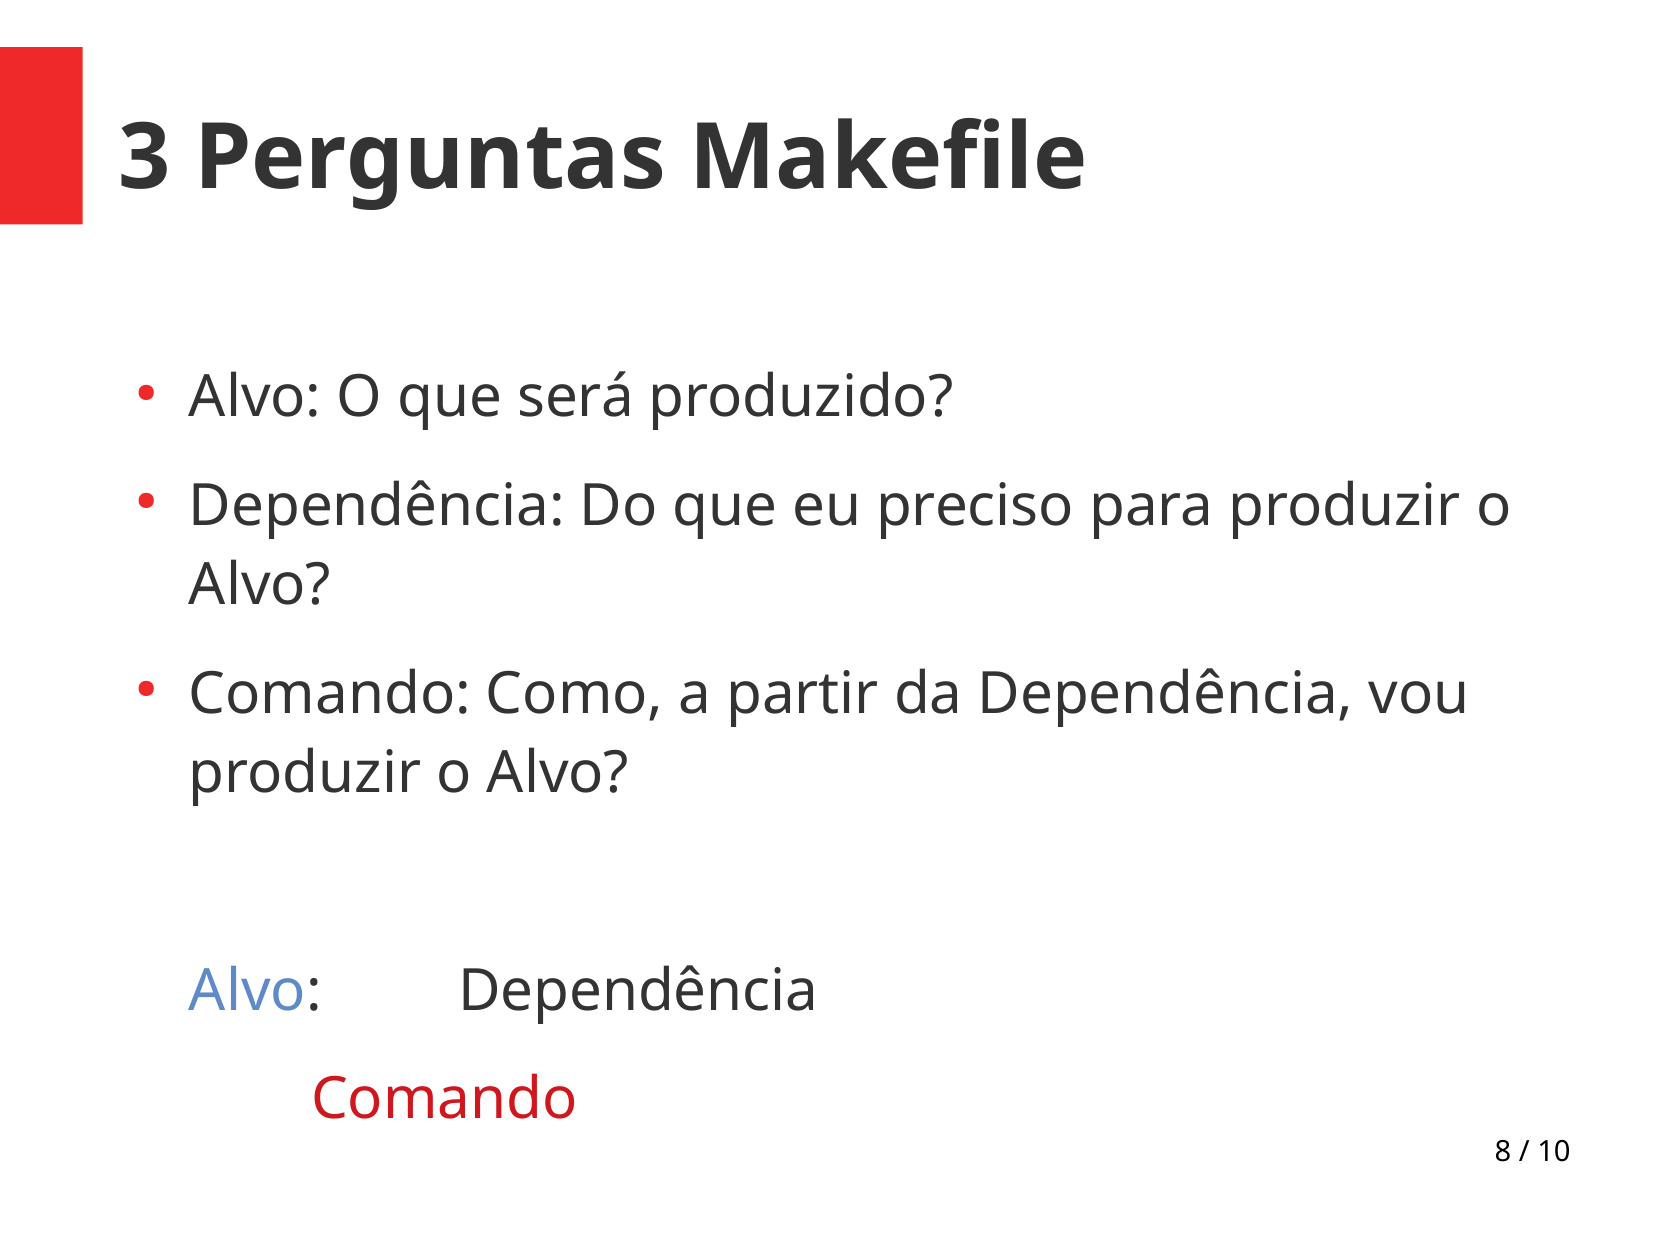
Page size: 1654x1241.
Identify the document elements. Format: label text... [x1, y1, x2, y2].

title 3 Perguntas Makefile [118, 49, 1571, 257]
list Alvo: O que será produzido? Dependência: Do que eu preciso para produzir o Alvo? Comando: Como, a partir da Dependência, vou produzir o Alvo? Alvo: Dependência Comando [118, 354, 1536, 1074]
